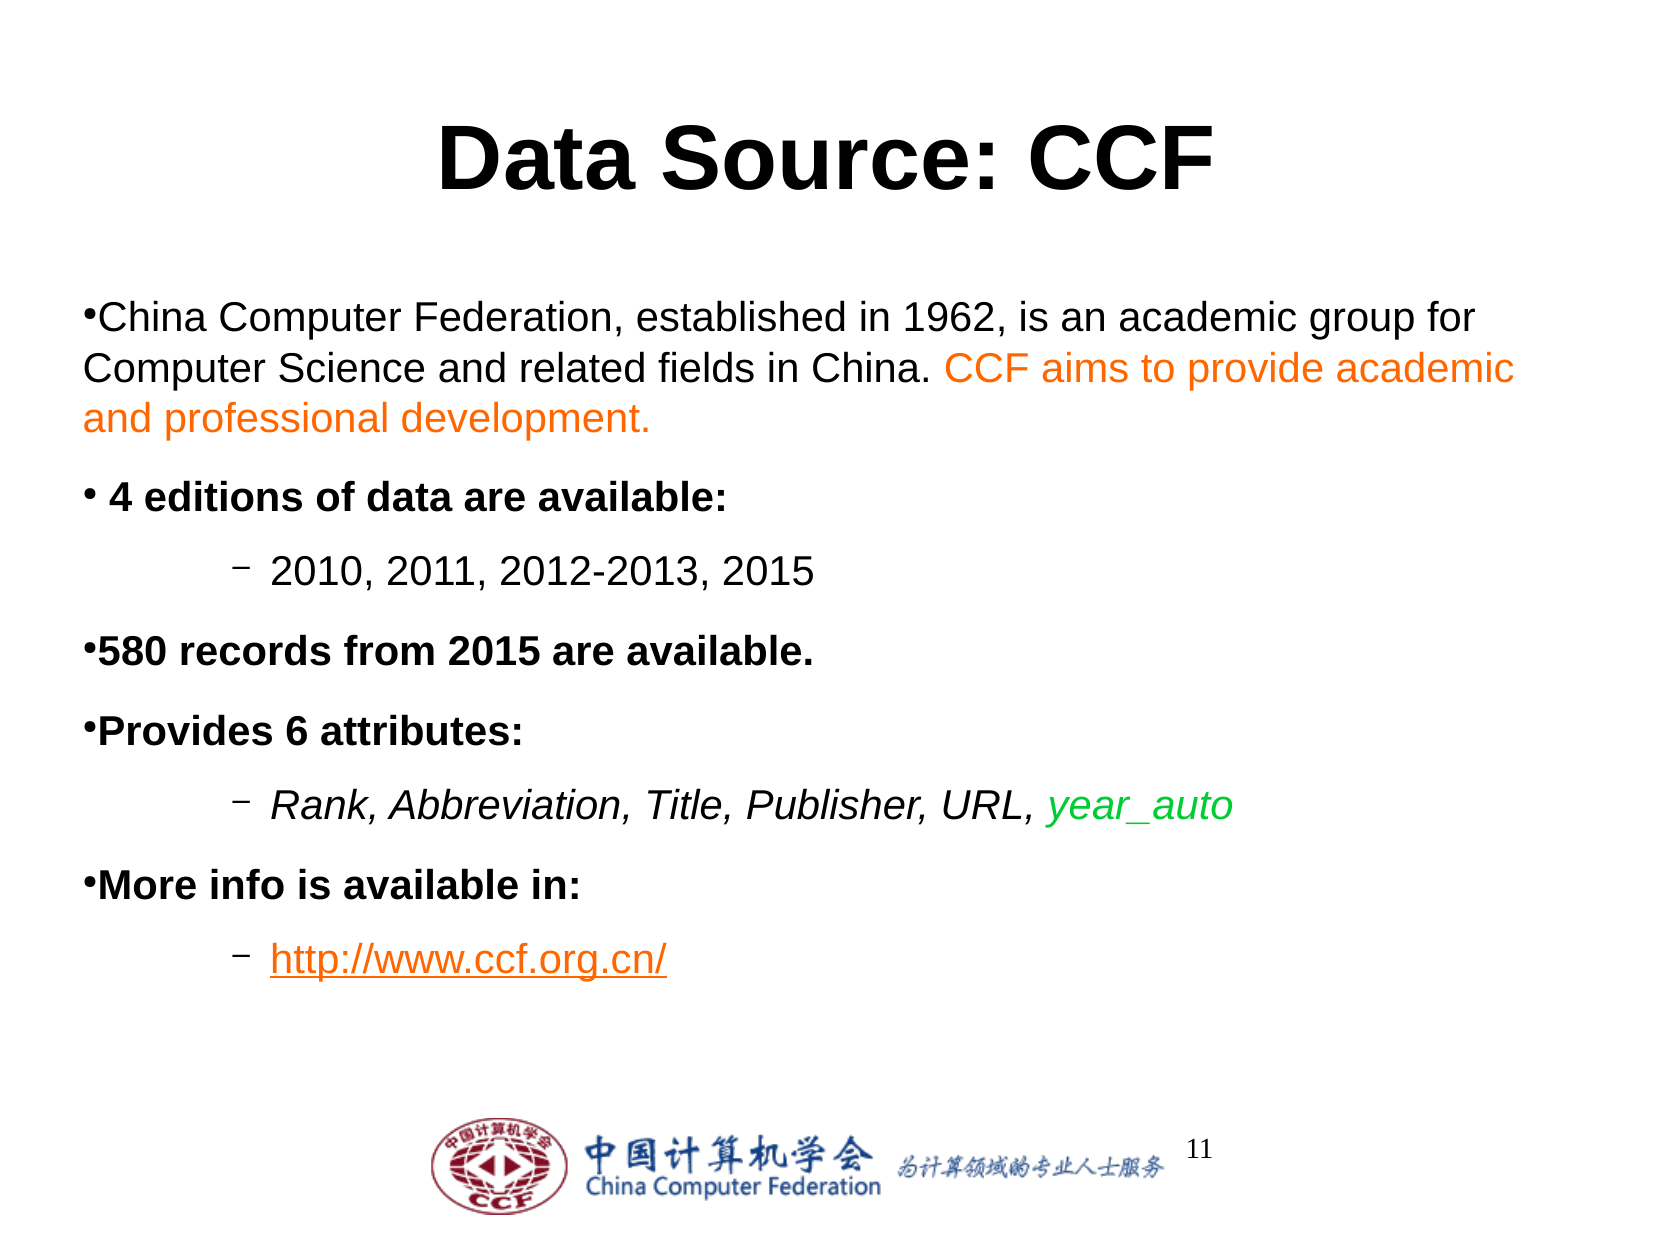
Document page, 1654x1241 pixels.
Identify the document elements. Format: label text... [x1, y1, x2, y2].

list China Computer Federation, established in 1962, is an academic group for Computer Science and related fields in China. CCF aims to provide academic and professional development. 4 editions of data are available: 2010, 2011, 2012-2013, 2015 580 records from 2015 are available. Provides 6 attributes: Rank, Abbreviation, Title, Publisher, URL, year_auto More info is available in: http://www.ccf.org.cn/ [82, 290, 1571, 1010]
text_box [1186, 1129, 1571, 1216]
picture [430, 1118, 1186, 1216]
title Data Source: CCF [82, 49, 1571, 257]
